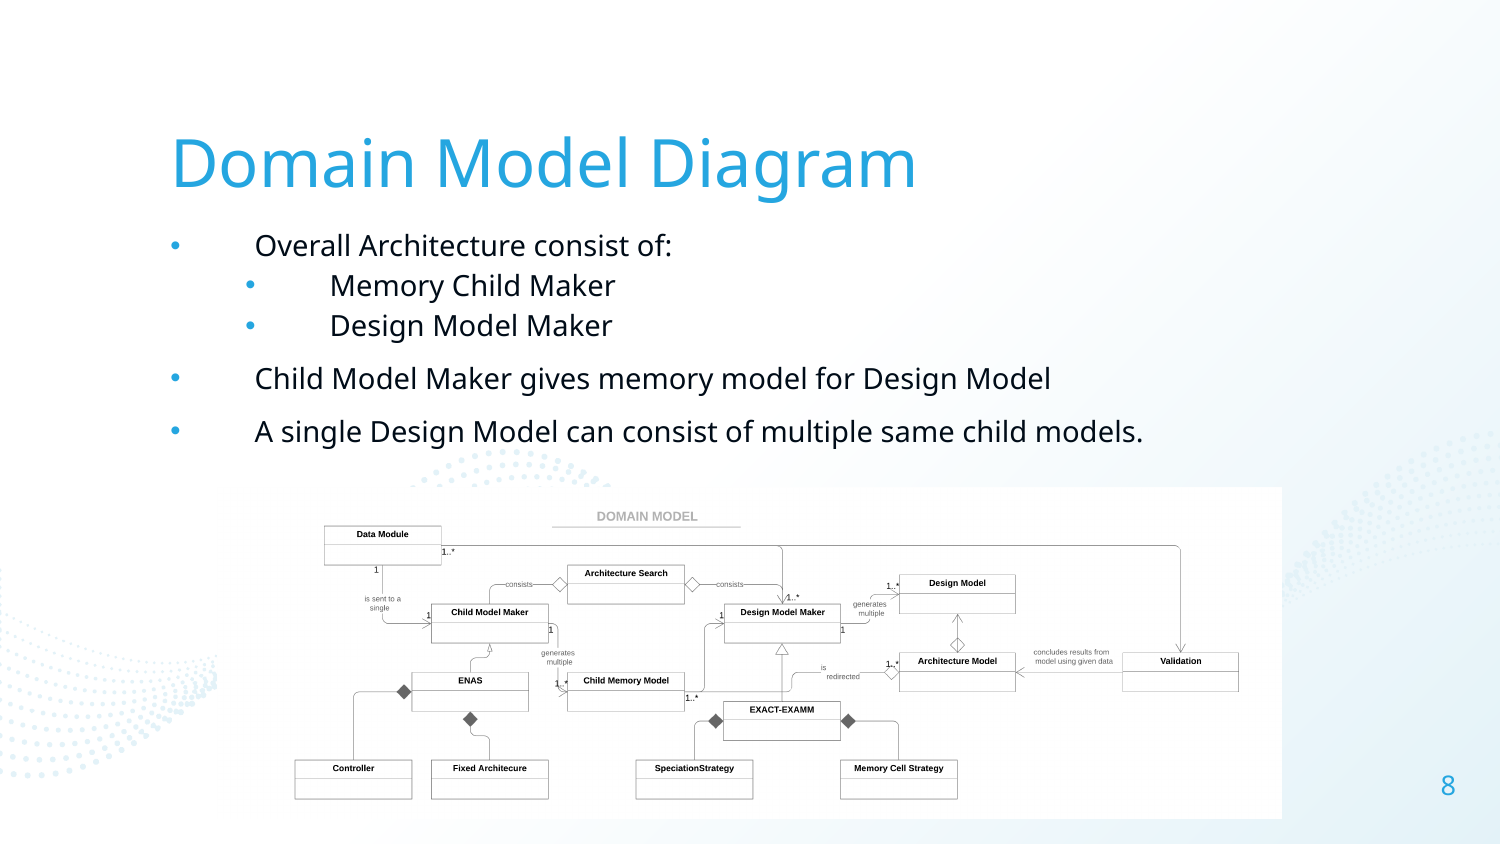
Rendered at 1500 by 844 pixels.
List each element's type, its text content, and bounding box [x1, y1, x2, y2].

slide_number <number> [1366, 754, 1457, 819]
list Overall Architecture consist of: Memory Child Maker Design Model Maker Child Model Maker gives memory model for Design Model A single Design Model can consist of multiple same child models. [170, 222, 1417, 740]
title Domain Model Diagram [170, 137, 1330, 203]
picture [217, 487, 1282, 819]
